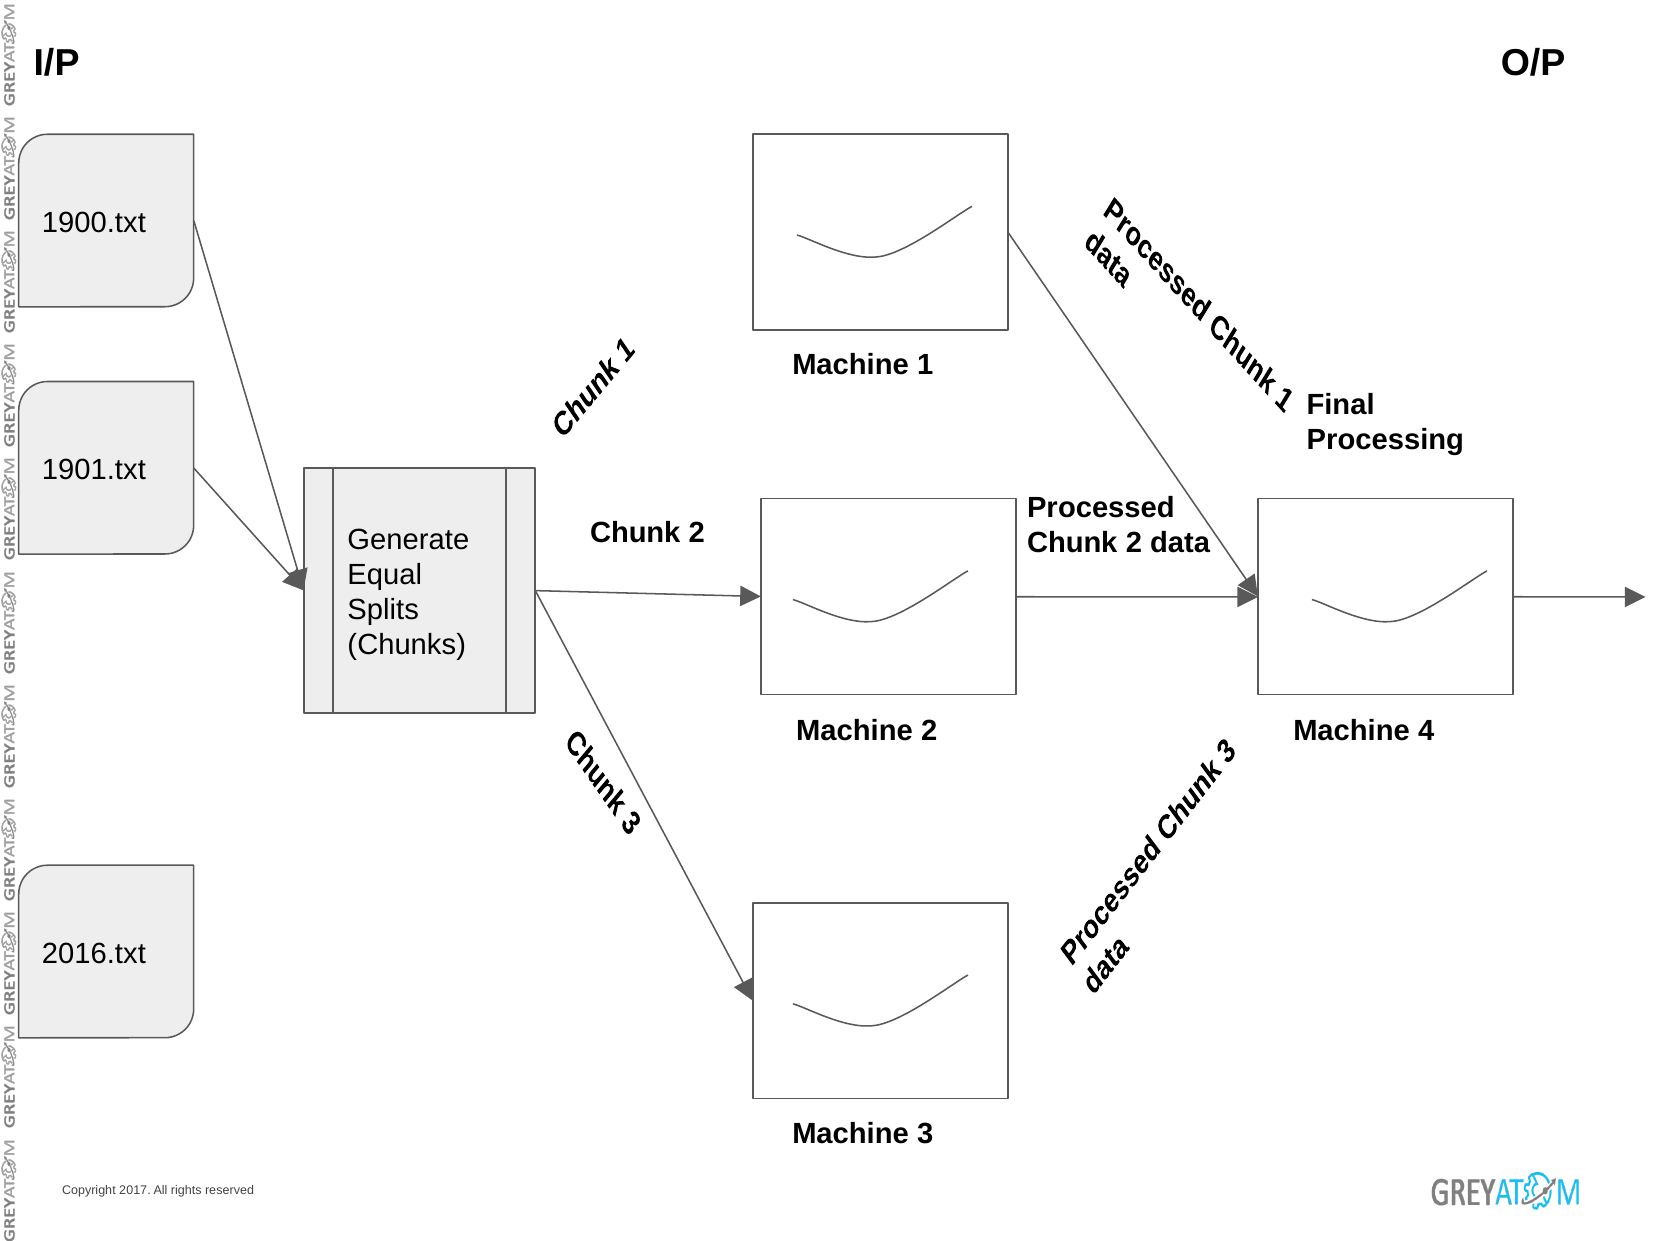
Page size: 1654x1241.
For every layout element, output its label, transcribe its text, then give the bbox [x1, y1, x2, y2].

picture [1, 912, 17, 1015]
text_box Generate Equal Splits (Chunks) [304, 468, 535, 713]
text_box Chunk 3 [524, 695, 703, 938]
picture [1, 572, 17, 674]
picture [1, 231, 17, 333]
text_box Machine 3 [777, 1099, 992, 1211]
picture [1, 117, 17, 220]
text_box 1901.txt [18, 381, 194, 555]
text_box 2016.txt [18, 865, 194, 1038]
text_box Processed Chunk 2 data [1012, 473, 1268, 596]
picture [1, 1140, 17, 1241]
text_box Processed Chunk 3 data [1035, 695, 1288, 1026]
text_box Chunk 1 [527, 176, 784, 498]
picture [1, 1026, 17, 1128]
text_box Machine 4 [1278, 695, 1493, 808]
text_box Machine 2 [781, 695, 996, 808]
picture [1, 4, 17, 106]
text_box Processed Chunk 1 data [1060, 163, 1305, 476]
picture [1, 344, 17, 447]
text_box Machine 1 [777, 330, 992, 442]
picture [1, 799, 17, 901]
picture [1, 685, 17, 788]
text_box I/P [18, 22, 151, 134]
text_box 1900.txt [18, 134, 194, 307]
text_box O/P [1486, 22, 1619, 134]
text_box Chunk 2 [575, 498, 793, 611]
picture [1430, 1168, 1581, 1212]
text_box Final Processing [1291, 370, 1510, 482]
picture [1, 458, 17, 560]
